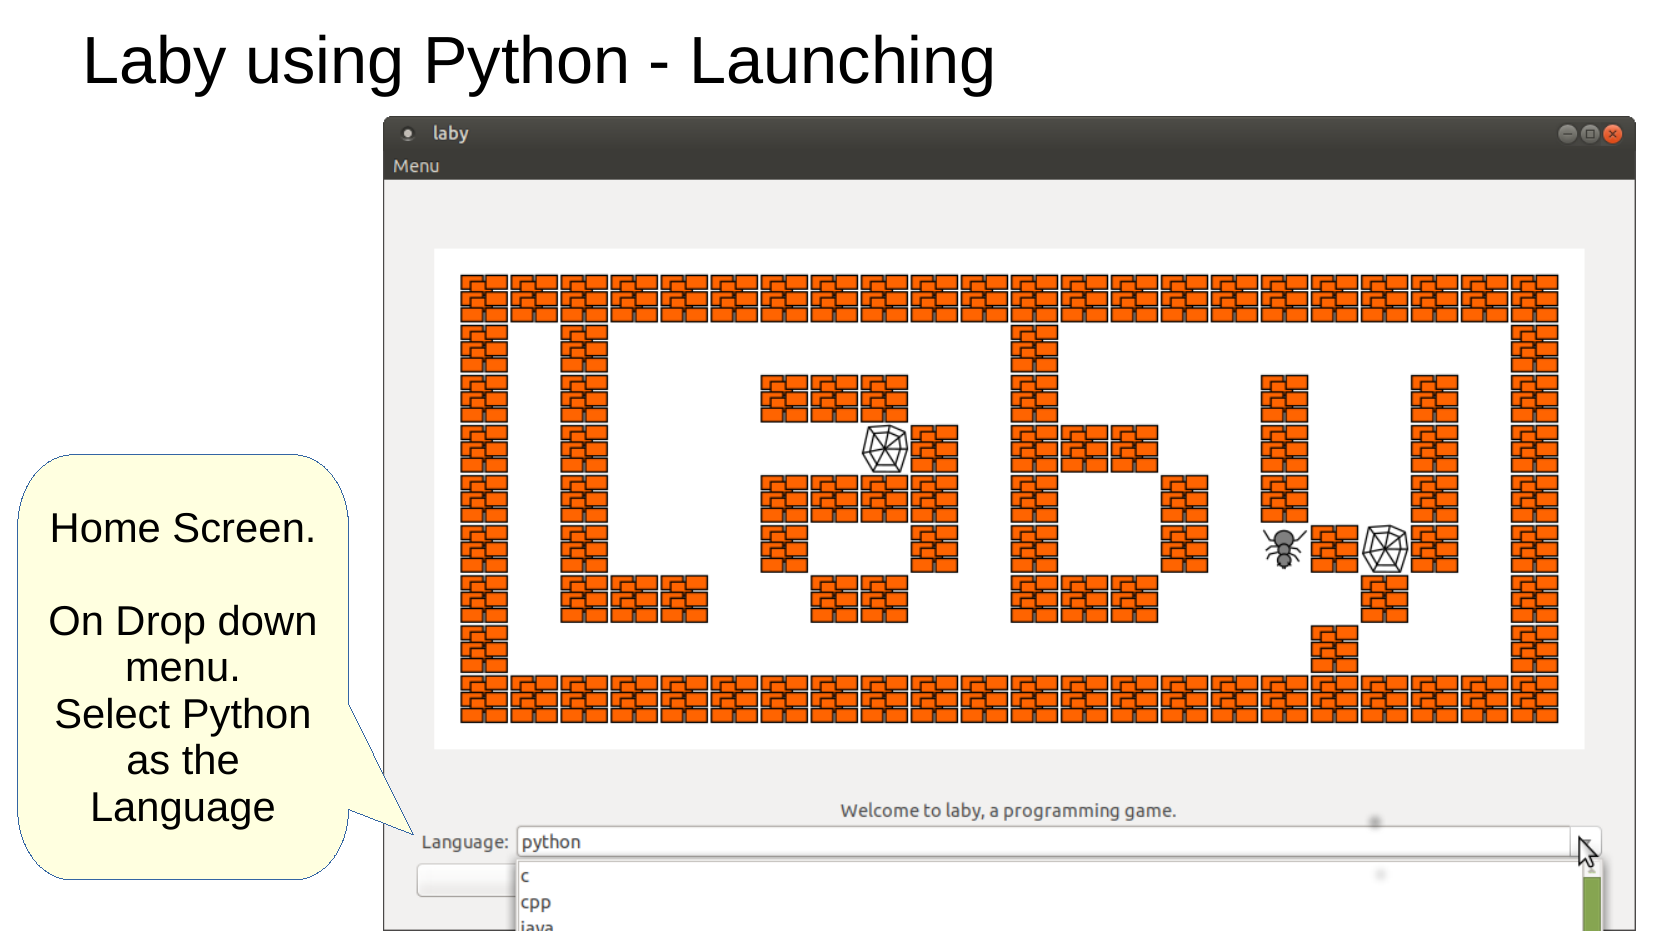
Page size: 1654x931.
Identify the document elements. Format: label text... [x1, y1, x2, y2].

title Laby using Python - Launching [82, 22, 1571, 98]
picture [383, 116, 1636, 931]
text_box Home Screen. On Drop down menu. Select Python as the Language [17, 454, 414, 880]
